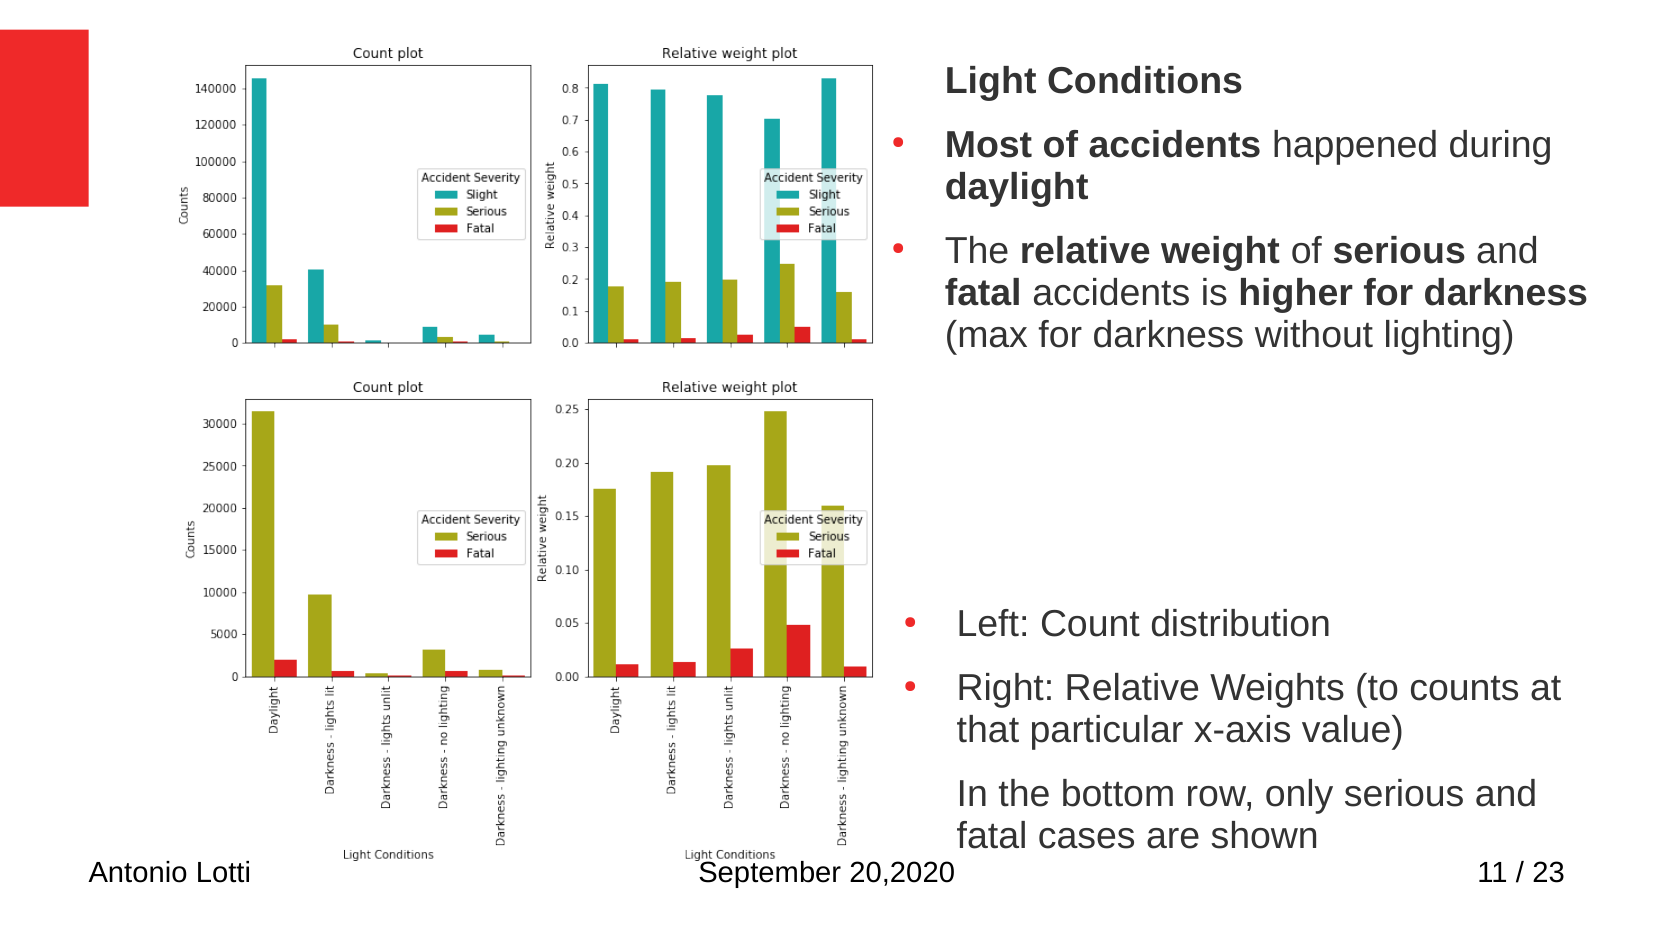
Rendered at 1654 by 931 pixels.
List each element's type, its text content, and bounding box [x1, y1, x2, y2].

list Left: Count distribution Right: Relative Weights (to counts at that particular x-axis value) In the bottom row, only serious and fatal cases are shown [885, 602, 1595, 788]
picture [171, 39, 880, 869]
list Light Conditions Most of accidents happened during daylight The relative weight of serious and fatal accidents is higher for darkness (max for darkness without lighting) [880, 59, 1613, 186]
